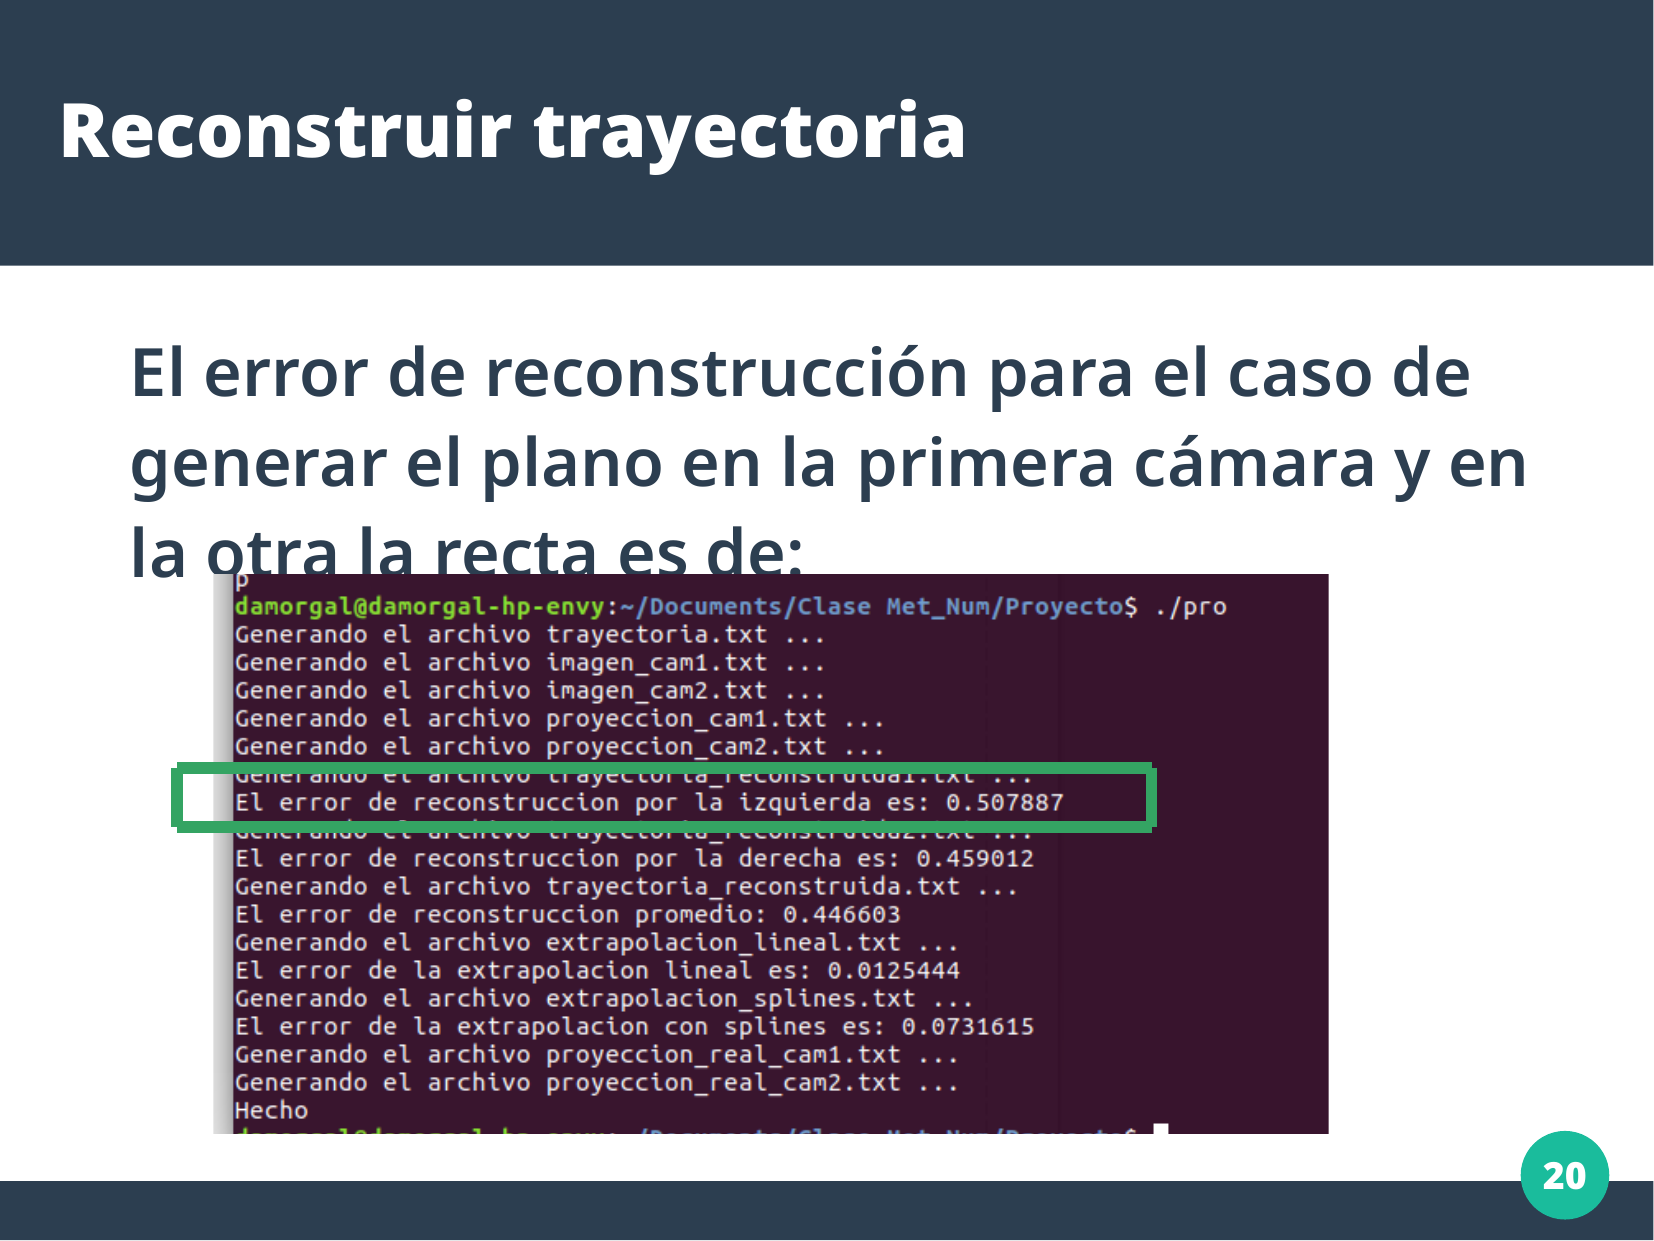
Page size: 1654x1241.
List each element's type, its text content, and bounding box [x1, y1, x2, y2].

picture [213, 574, 1329, 1134]
title Reconstruir trayectoria [59, 49, 1595, 207]
list El error de reconstrucción para el caso de generar el plano en la primera cámara y en la otra la recta es de: [59, 324, 1595, 1152]
picture [213, 774, 1146, 821]
